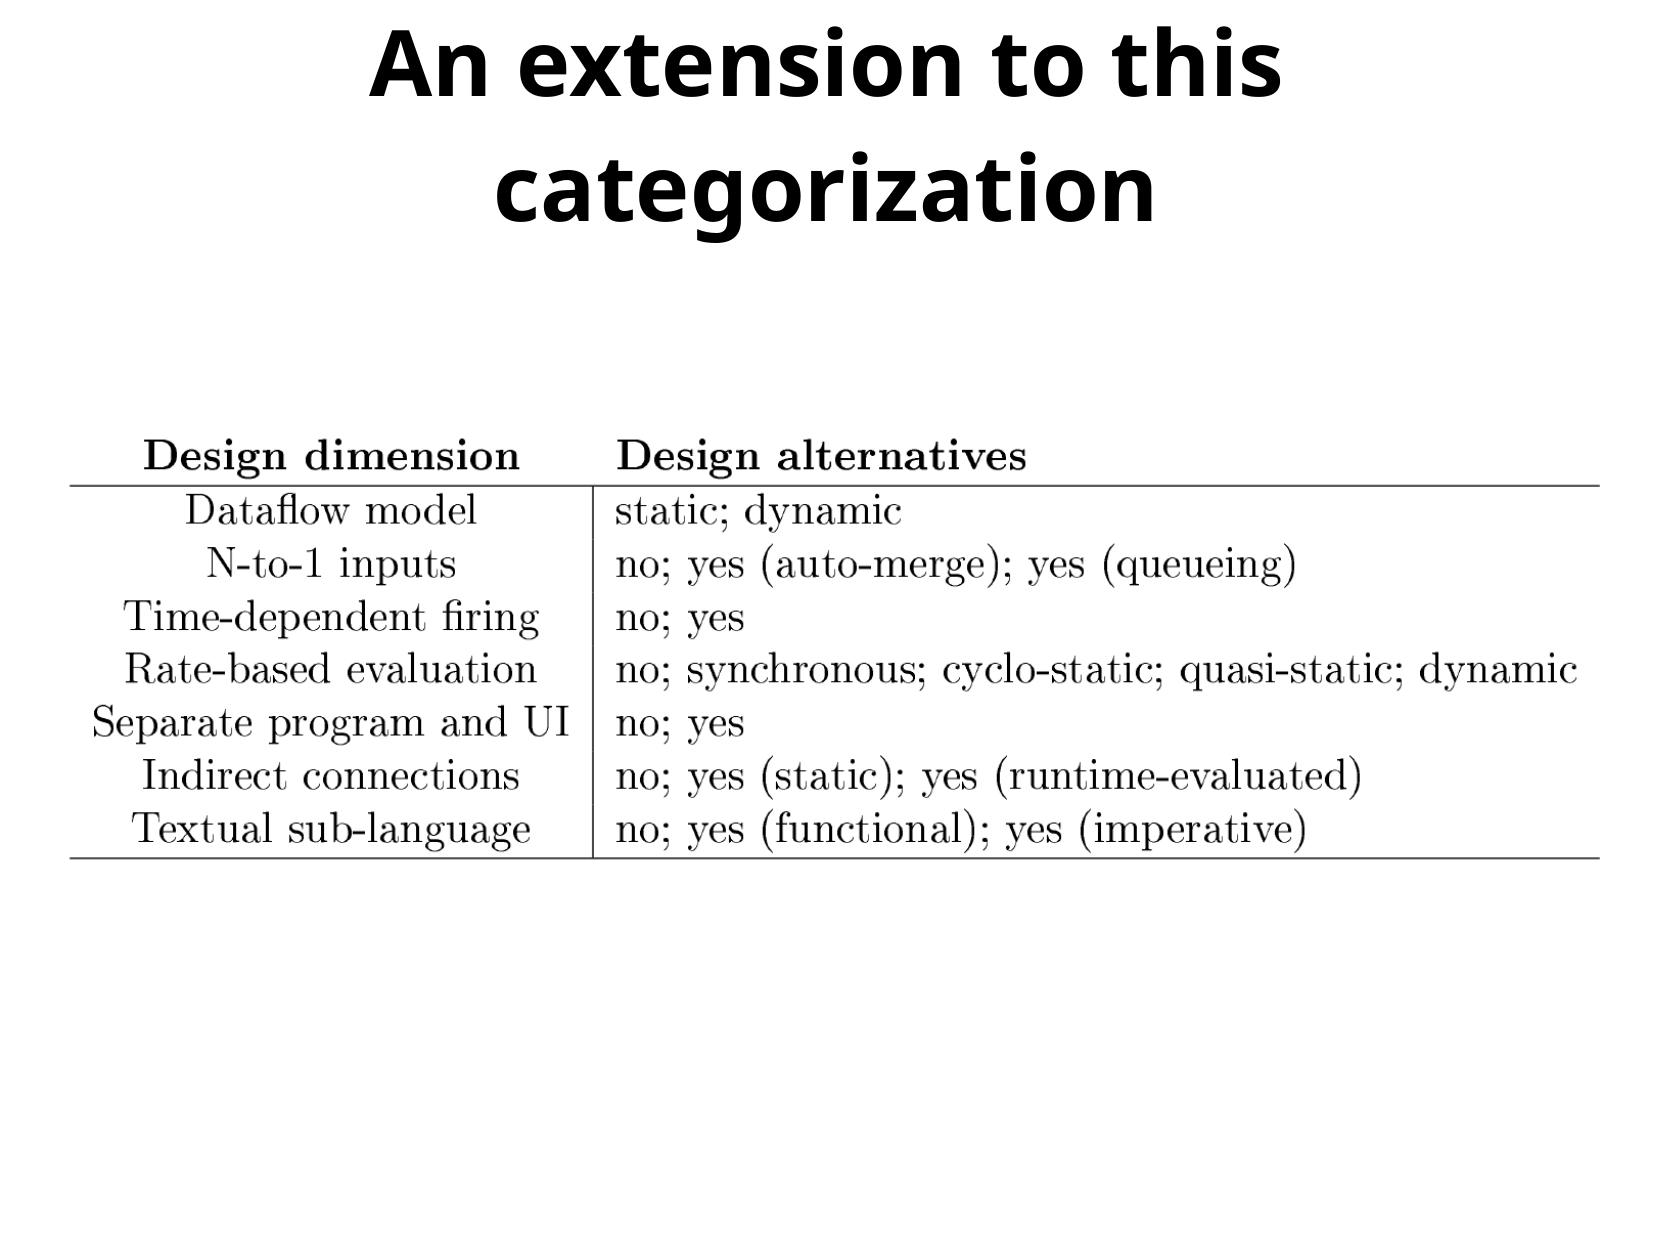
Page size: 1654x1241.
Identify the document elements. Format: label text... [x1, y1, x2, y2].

title An extension to this categorization [82, 19, 1571, 227]
picture [45, 414, 1648, 886]
